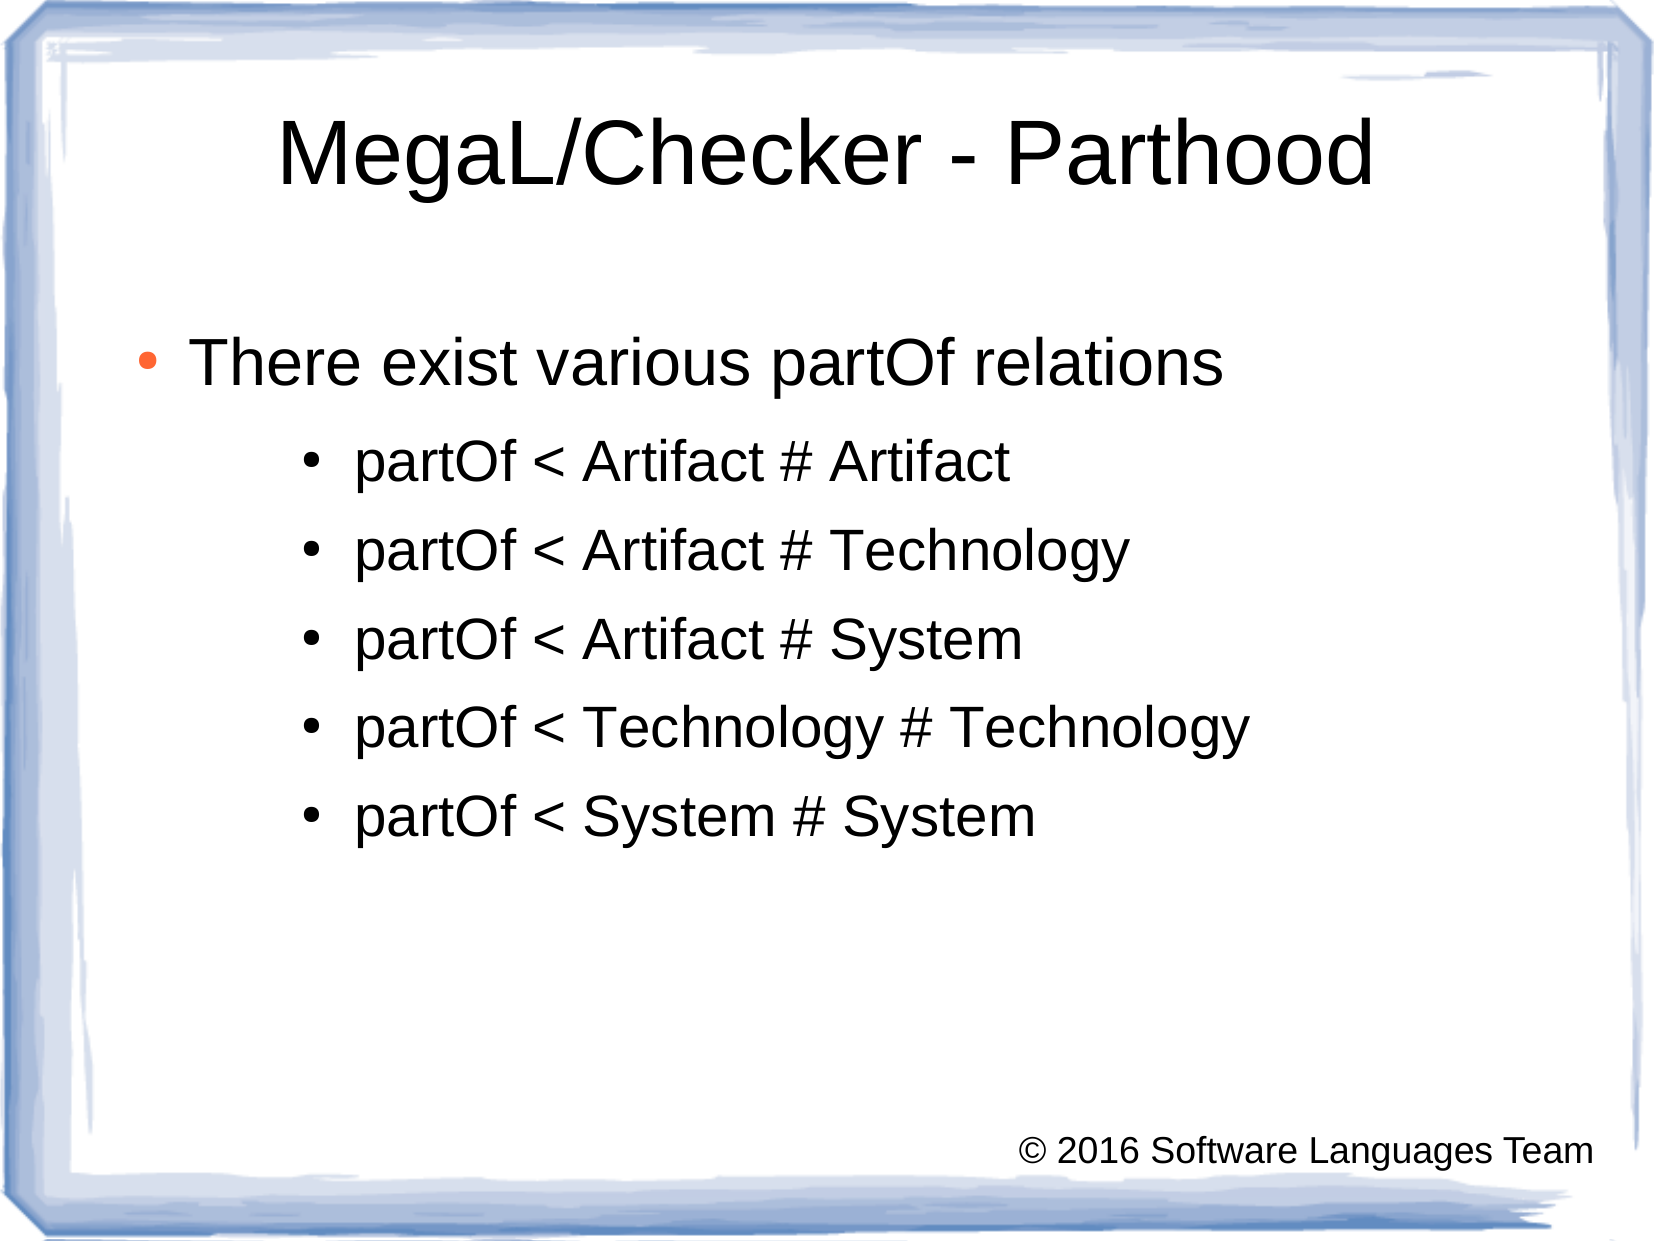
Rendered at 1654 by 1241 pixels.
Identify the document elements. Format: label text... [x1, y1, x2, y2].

picture [0, 0, 1654, 1241]
list There exist various partOf relations partOf < Artifact # Artifact partOf < Artifact # Technology partOf < Artifact # System partOf < Technology # Technology partOf < System # System [118, 324, 1571, 1004]
title MegaL/Checker - Parthood [82, 49, 1571, 257]
text_box © 2016 Software Languages Team [1003, 1122, 1625, 1182]
